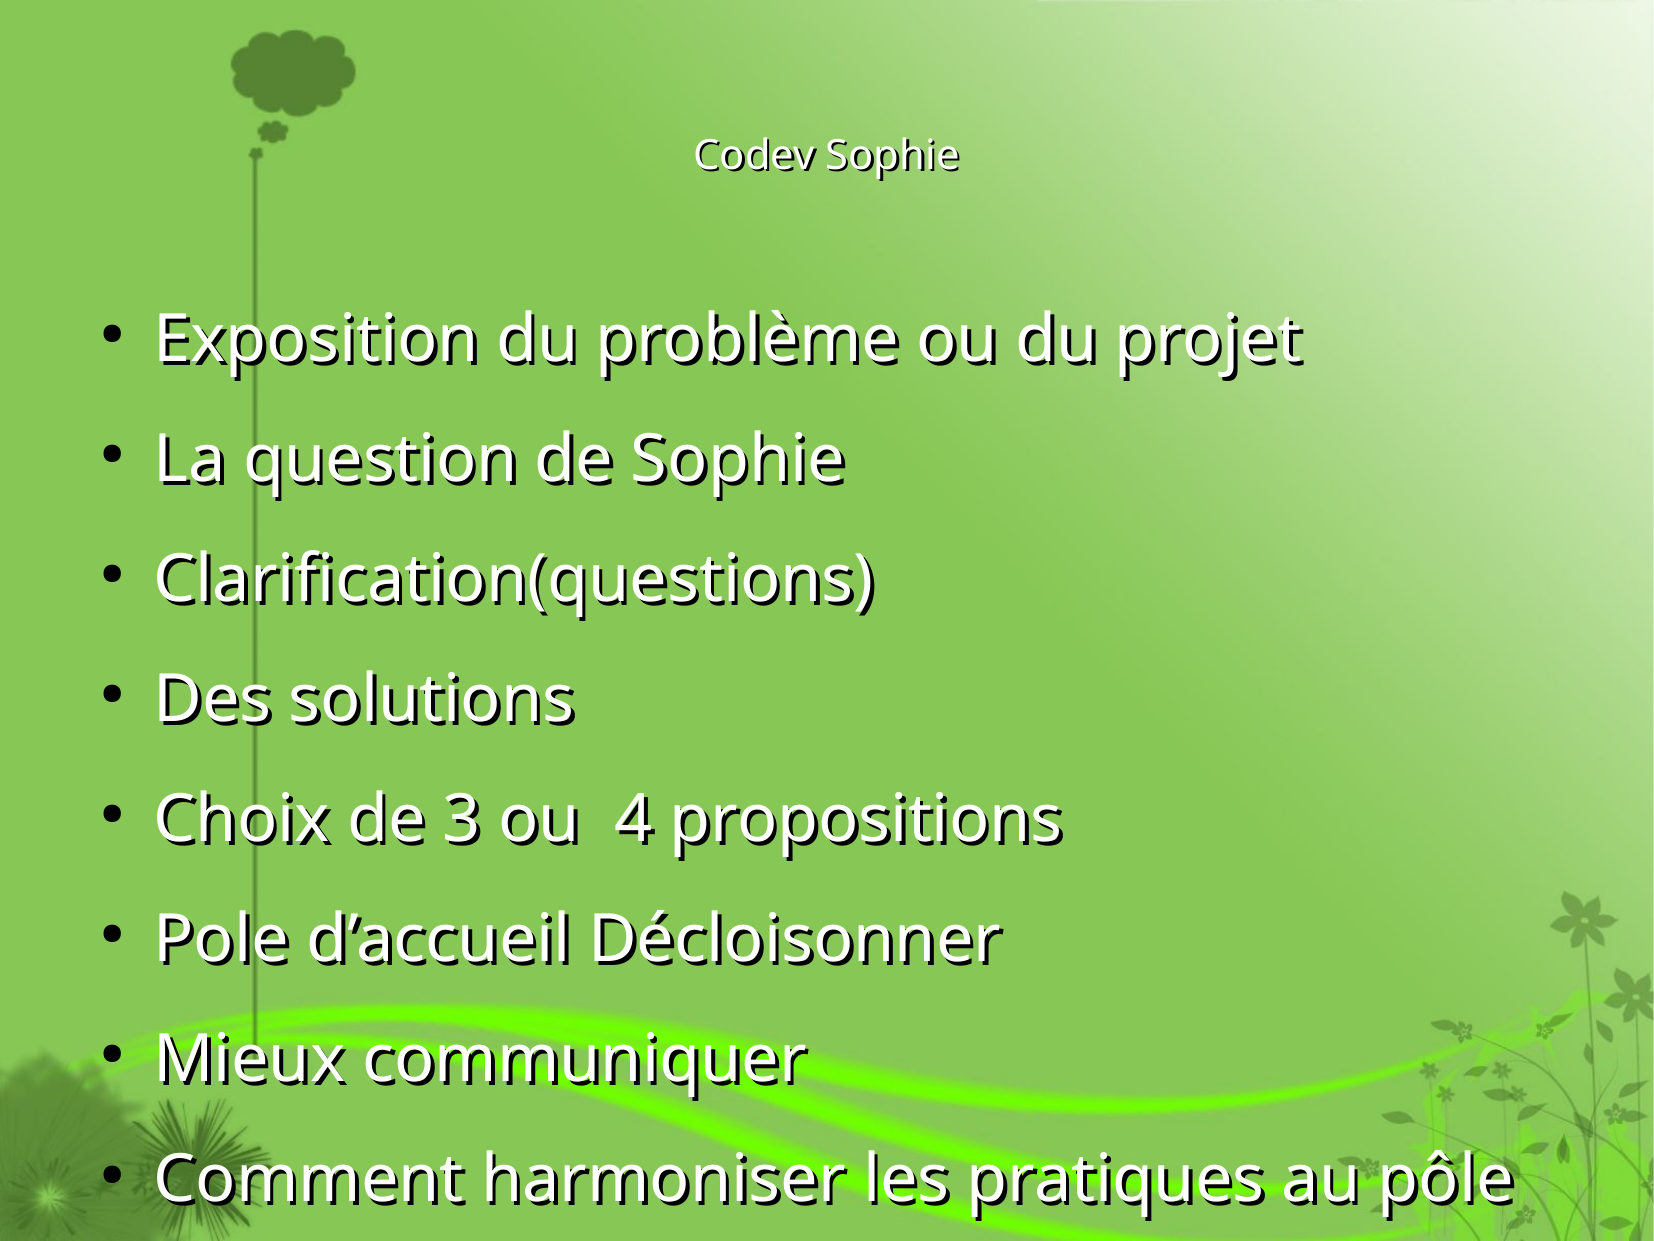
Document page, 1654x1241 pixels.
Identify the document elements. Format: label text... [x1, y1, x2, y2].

picture [0, 0, 1654, 1241]
title Codev Sophie [82, 49, 1571, 257]
list Exposition du problème ou du projet La question de Sophie Clarification(questions) Des solutions Choix de 3 ou 4 propositions Pole d’accueil Décloisonner Mieux communiquer Comment harmoniser les pratiques au pôle relation client ? [82, 290, 1625, 1241]
